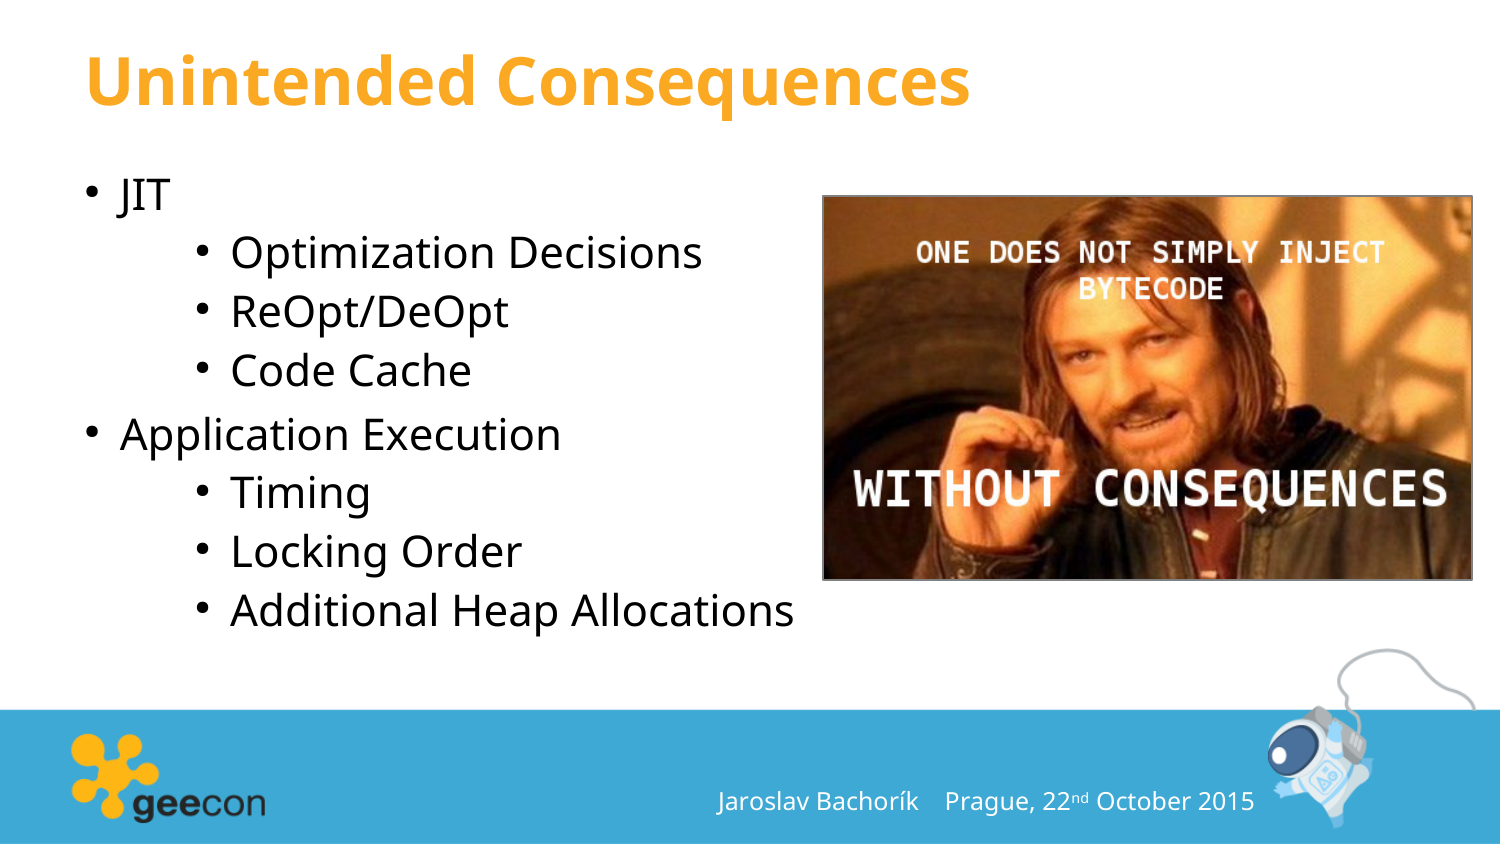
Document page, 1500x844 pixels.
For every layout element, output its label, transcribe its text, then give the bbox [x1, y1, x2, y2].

text_box Jaroslav Bachorík Prague, 22nd October 2015 [442, 778, 1270, 824]
title Unintended Consequences [75, 33, 1426, 161]
list JIT Optimization Decisions ReOpt/DeOpt Code Cache Application Execution Timing Locking Order Additional Heap Allocations [75, 161, 1426, 623]
picture [0, 0, 1500, 844]
